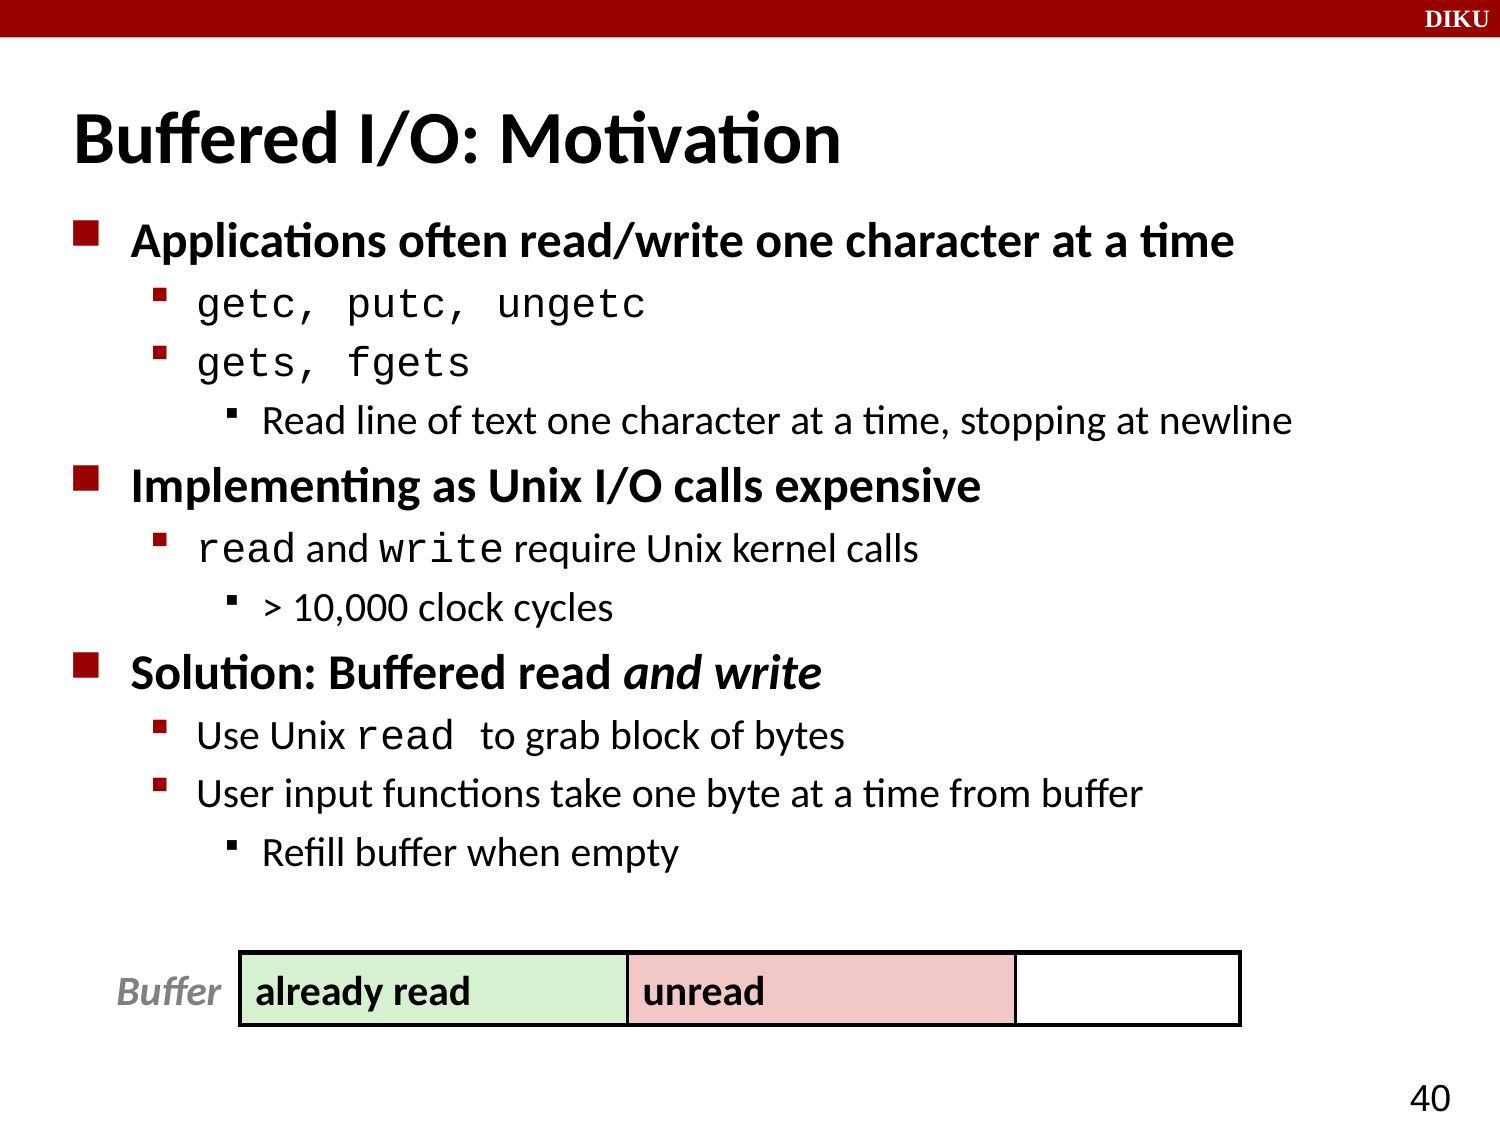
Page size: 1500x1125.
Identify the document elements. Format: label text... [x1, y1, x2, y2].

text_box already read [242, 955, 628, 1023]
text_box Buffered I/O: Motivation [58, 71, 1304, 197]
text_box unread [628, 955, 1016, 1023]
text_box Applications often read/write one character at a time getc, putc, ungetc gets, fgets Read line of text one character at a time, stopping at newline Implementing as Unix I/O calls expensive read and write require Unix kernel calls > 10,000 clock cycles Solution: Buffered read and write Use Unix read to grab block of bytes User input functions take one byte at a time from buffer Refill buffer when empty [59, 200, 1423, 913]
text_box Buffer [101, 956, 237, 1022]
